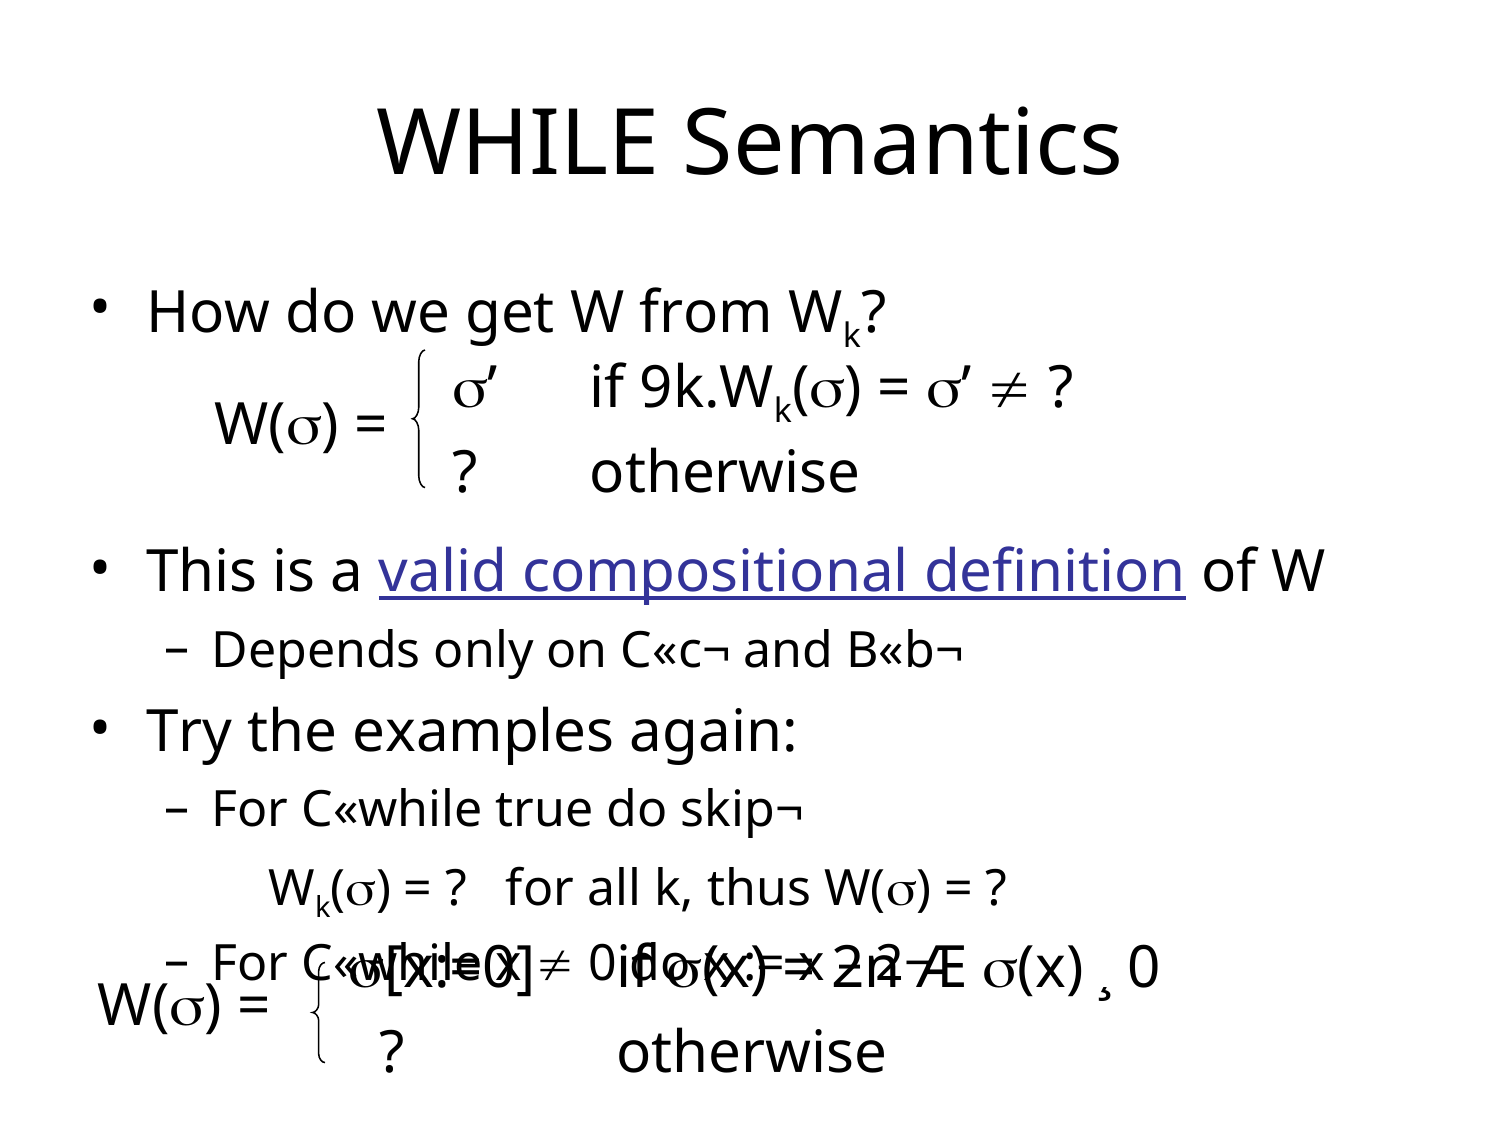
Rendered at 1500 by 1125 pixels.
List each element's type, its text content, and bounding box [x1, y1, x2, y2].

text_box ? [437, 423, 575, 508]
text_box ? [318, 1003, 556, 1088]
text_box W() = [199, 337, 437, 508]
text_box otherwise [556, 1003, 1476, 1088]
text_box if 9k.Wk() = ’  ? [575, 337, 1413, 423]
list How do we get W from Wk? This is a valid compositional definition of W Depends only on C«c¬ and B«b¬ Try the examples again: For C«while true do skip¬ Wk() = ? for all k, thus W() = ? For C«while x  0 do x := x – 2¬ [75, 262, 1426, 917]
text_box [x:=0] [318, 917, 556, 1003]
text_box if (x) = 2n Æ (x) ¸ 0 [556, 917, 1476, 1003]
text_box W() = [37, 917, 318, 1088]
title WHILE Semantics [75, 45, 1426, 233]
text_box otherwise [575, 423, 1413, 508]
text_box ’ [437, 337, 575, 423]
